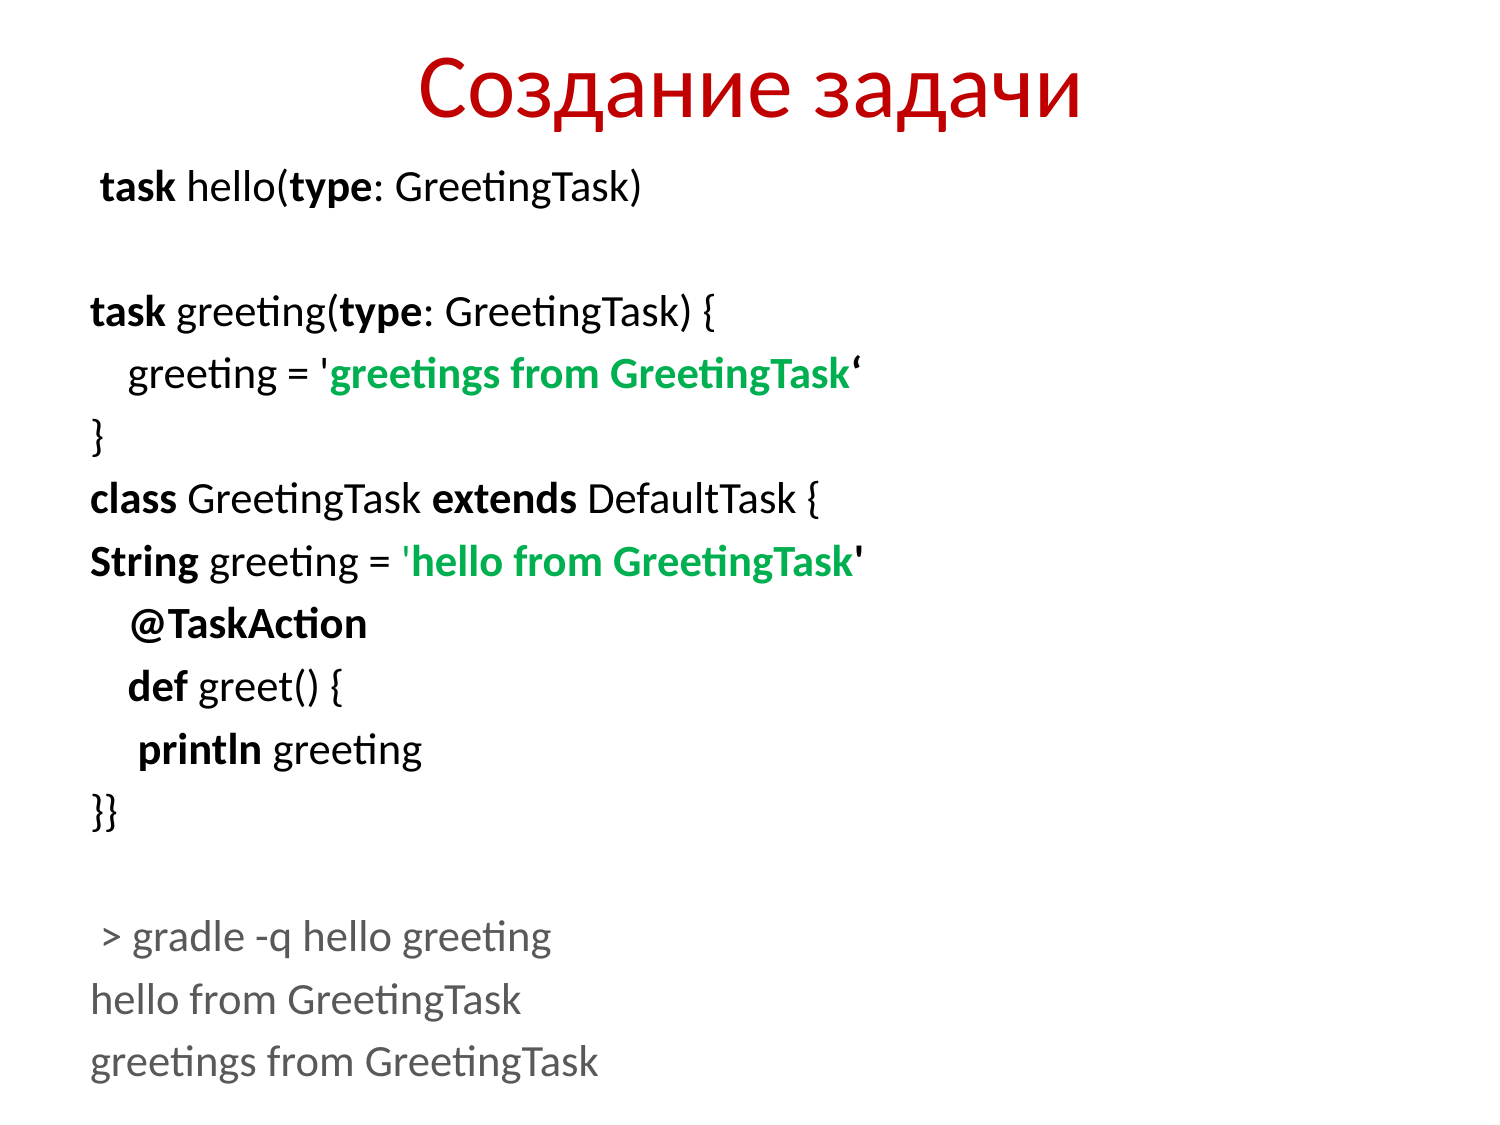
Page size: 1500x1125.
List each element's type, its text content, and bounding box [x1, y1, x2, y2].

list task hello(type: GreetingTask) task greeting(type: GreetingTask) { greeting = 'greetings from GreetingTask‘ } class GreetingTask extends DefaultTask { String greeting = 'hello from GreetingTask' @TaskAction def greet() { println greeting }} > gradle -q hello greeting hello from GreetingTask greetings from GreetingTask [75, 149, 1447, 1094]
title Создание задачи [76, 0, 1427, 149]
